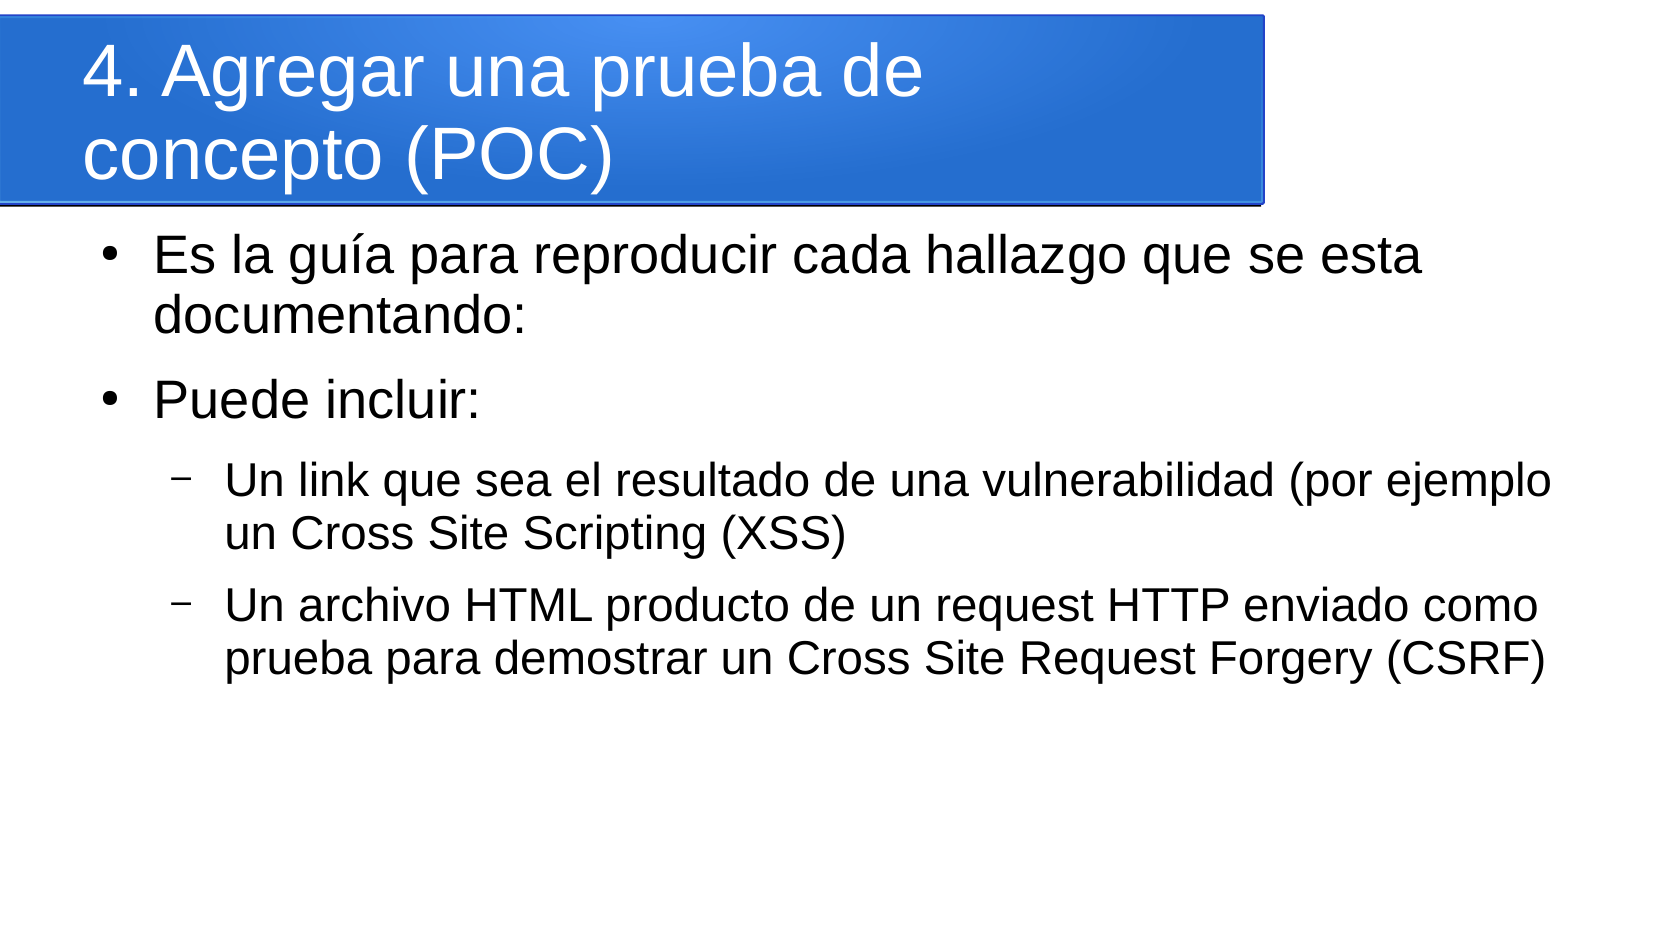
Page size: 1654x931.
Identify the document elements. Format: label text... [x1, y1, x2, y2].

title 4. Agregar una prueba de concepto (POC) [82, 29, 1235, 196]
list Es la guía para reproducir cada hallazgo que se esta documentando: Puede incluir: Un link que sea el resultado de una vulnerabilidad (por ejemplo un Cross Site Scripting (XSS) Un archivo HTML producto de un request HTTP enviado como prueba para demostrar un Cross Site Request Forgery (CSRF) [82, 224, 1571, 764]
